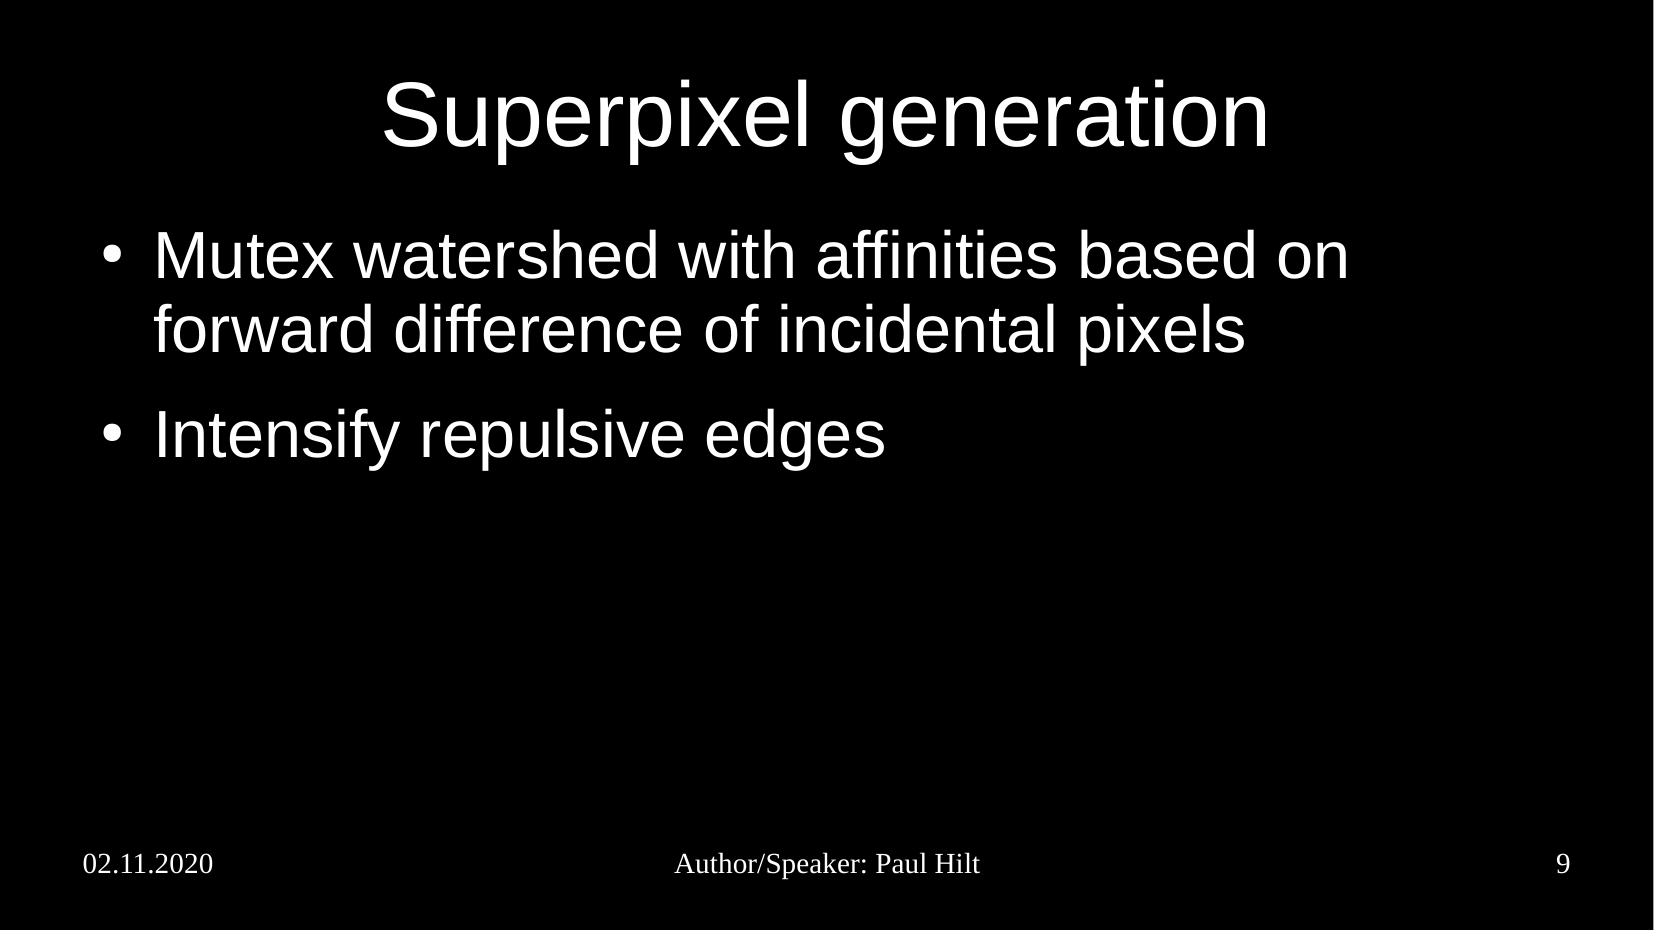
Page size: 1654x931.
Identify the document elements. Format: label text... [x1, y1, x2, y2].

list Mutex watershed with affinities based on forward difference of incidental pixels Intensify repulsive edges [82, 217, 1571, 758]
title Superpixel generation [82, 37, 1571, 193]
